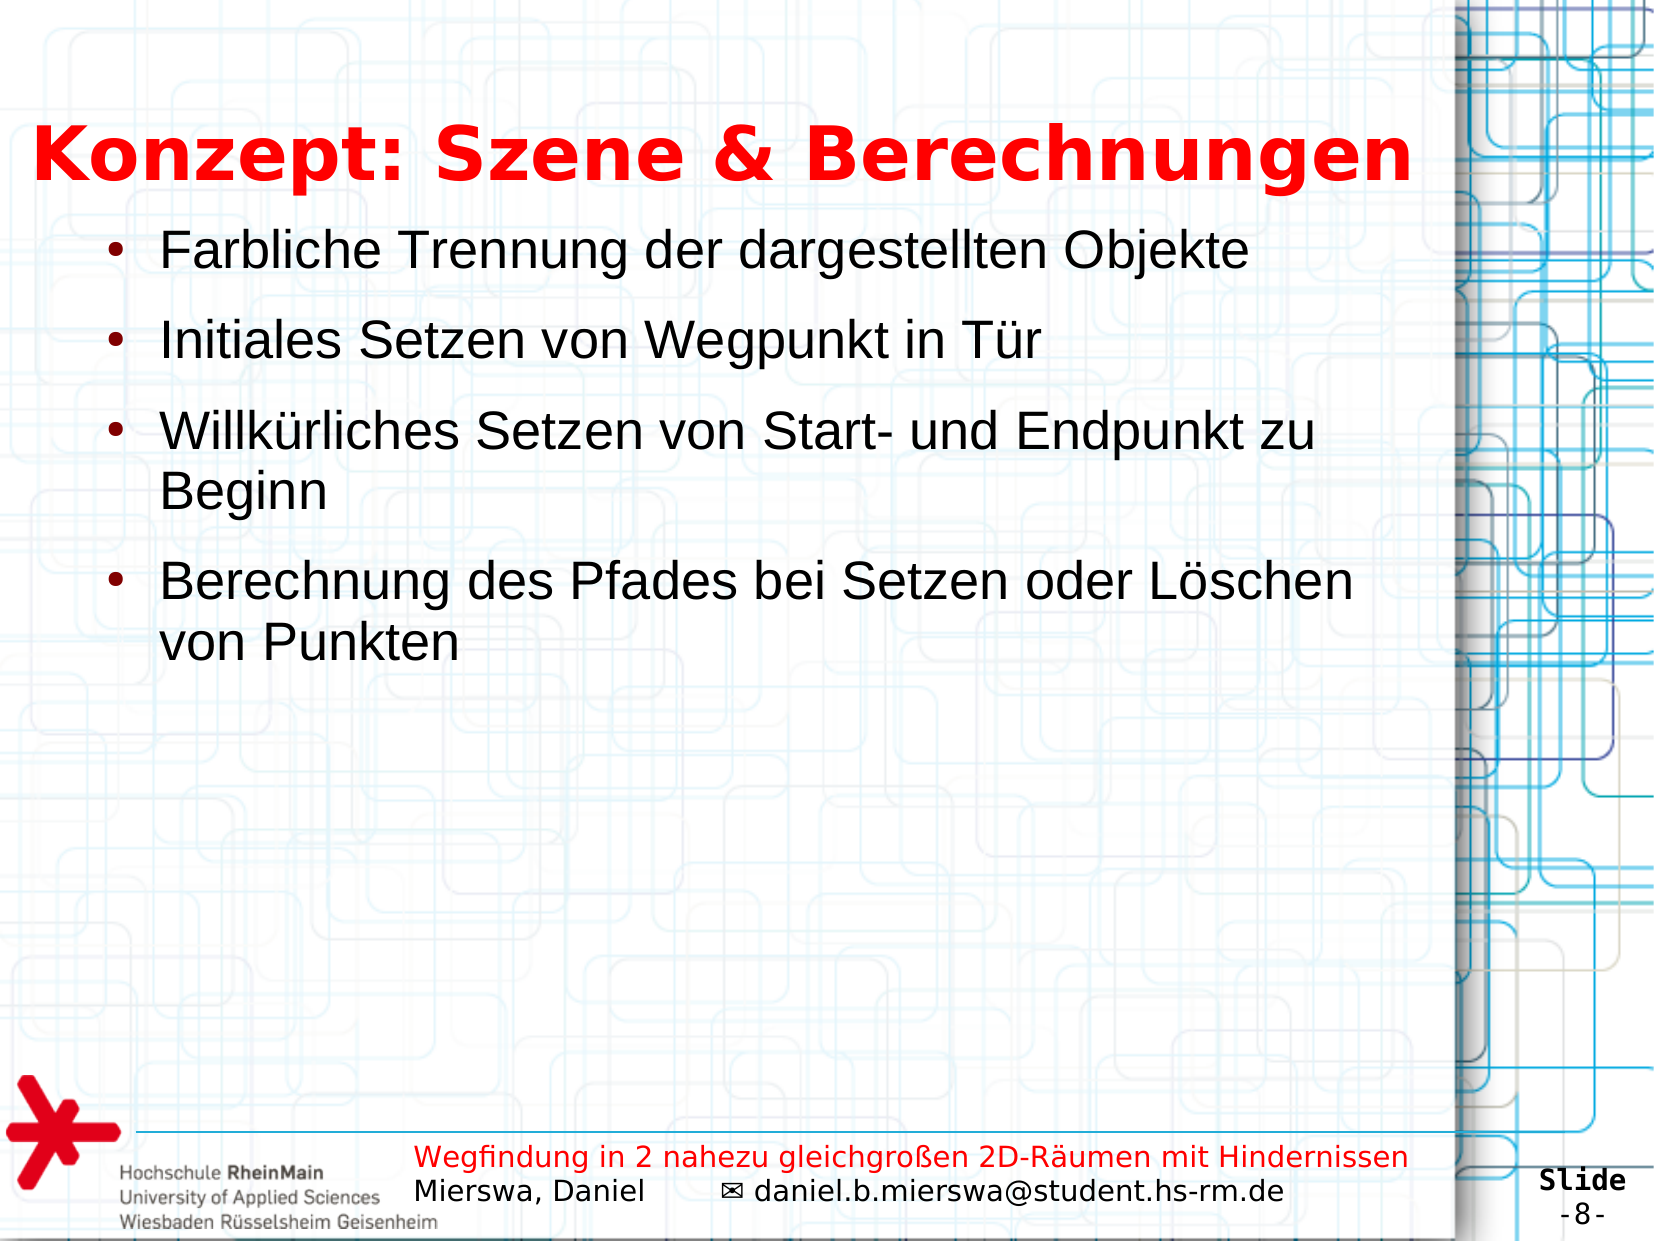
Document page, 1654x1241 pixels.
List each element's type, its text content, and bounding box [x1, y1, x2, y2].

picture [0, 0, 1654, 1241]
list Farbliche Trennung der dargestellten Objekte Initiales Setzen von Wegpunkt in Tür Willkürliches Setzen von Start- und Endpunkt zu Beginn Berechnung des Pfades bei Setzen oder Löschen von Punkten [88, 219, 1424, 1034]
title Konzept: Szene & Berechnungen [29, 70, 1418, 239]
